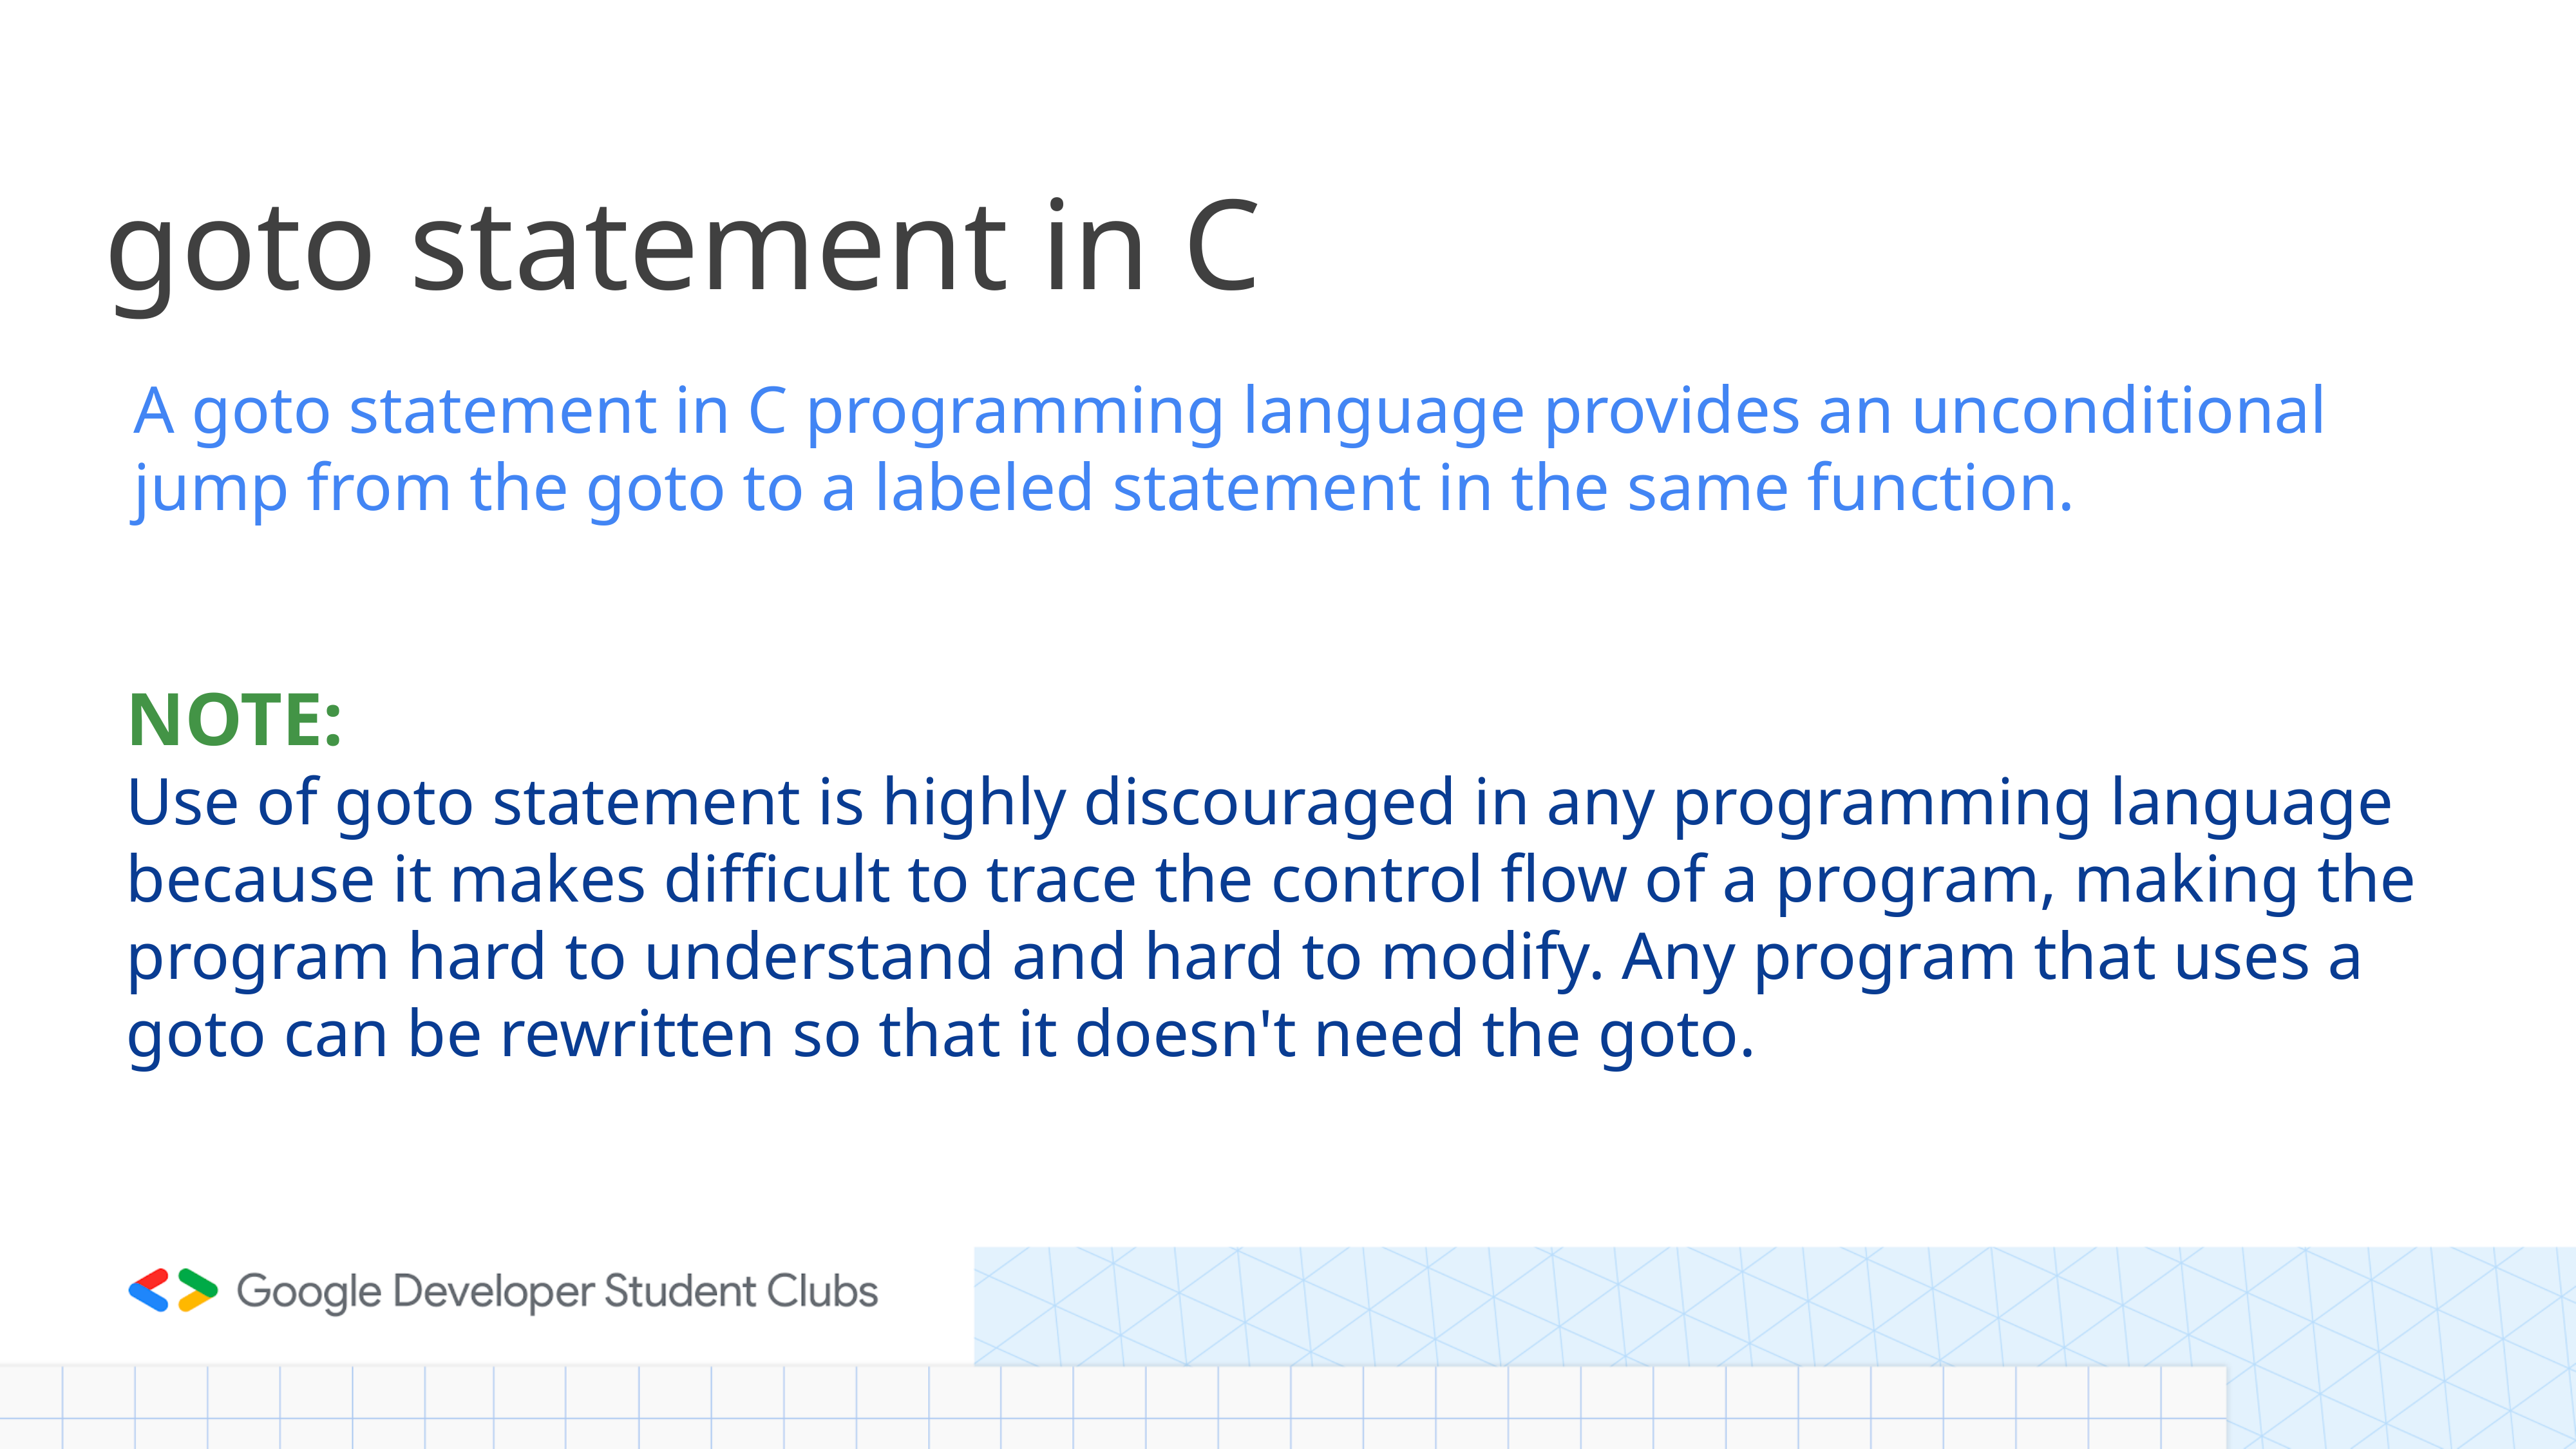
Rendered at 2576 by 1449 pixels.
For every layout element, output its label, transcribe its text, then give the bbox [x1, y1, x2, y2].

title goto statement in C [78, 138, 2398, 433]
list NOTE: Use of goto statement is highly discouraged in any programming language because it makes difficult to trace the control flow of a program, making the program hard to understand and hard to modify. Any program that uses a goto can be rewritten so that it doesn't need the goto. [116, 663, 2431, 1449]
subtitle A goto statement in C programming language provides an unconditional jump from the goto to a labeled statement in the same function. [124, 359, 2450, 1220]
picture [0, 0, 2576, 1449]
